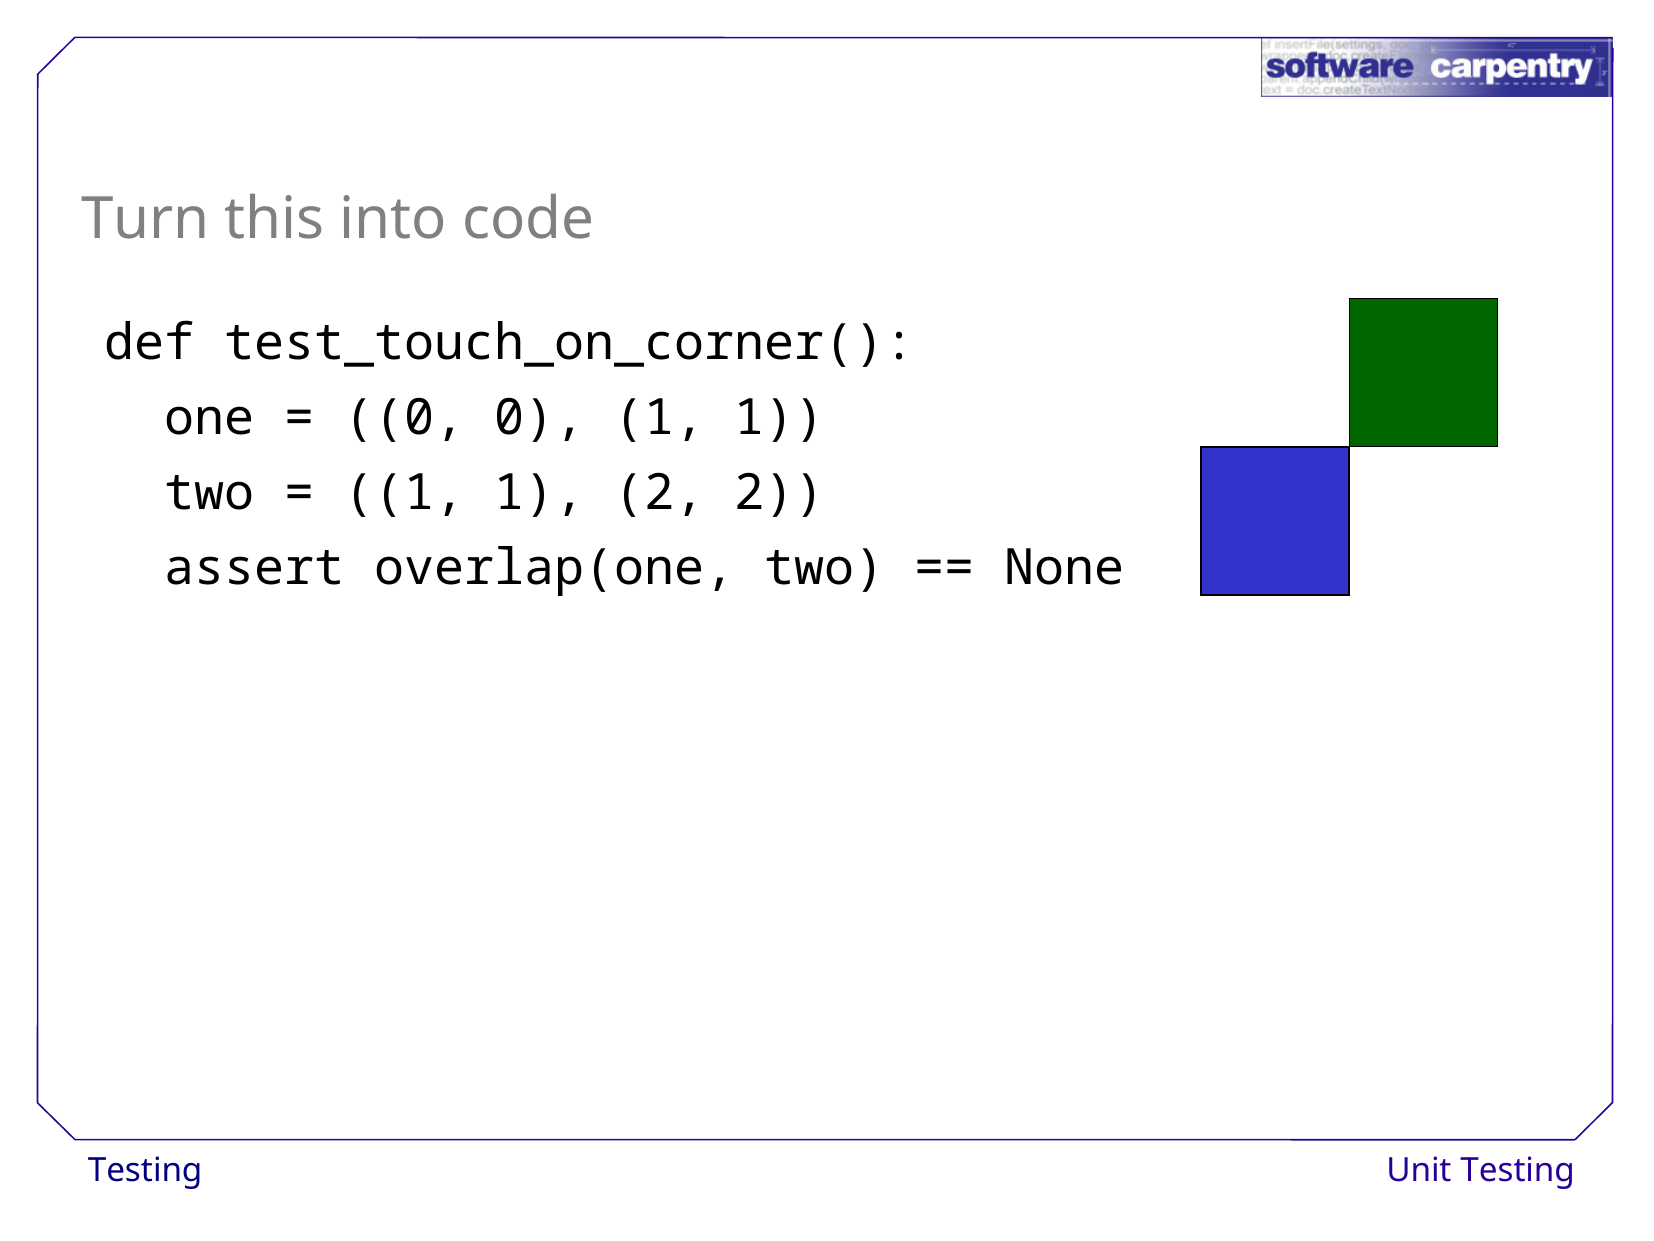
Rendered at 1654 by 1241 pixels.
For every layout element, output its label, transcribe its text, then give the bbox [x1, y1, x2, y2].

picture [1261, 39, 1613, 97]
text_box def test_touch_on_corner(): one = ((0, 0), (1, 1)) two = ((1, 1), (2, 2)) assert overlap(one, two) == None [89, 287, 1512, 1037]
text_box [1201, 298, 1498, 595]
text_box Turn this into code [66, 138, 760, 259]
